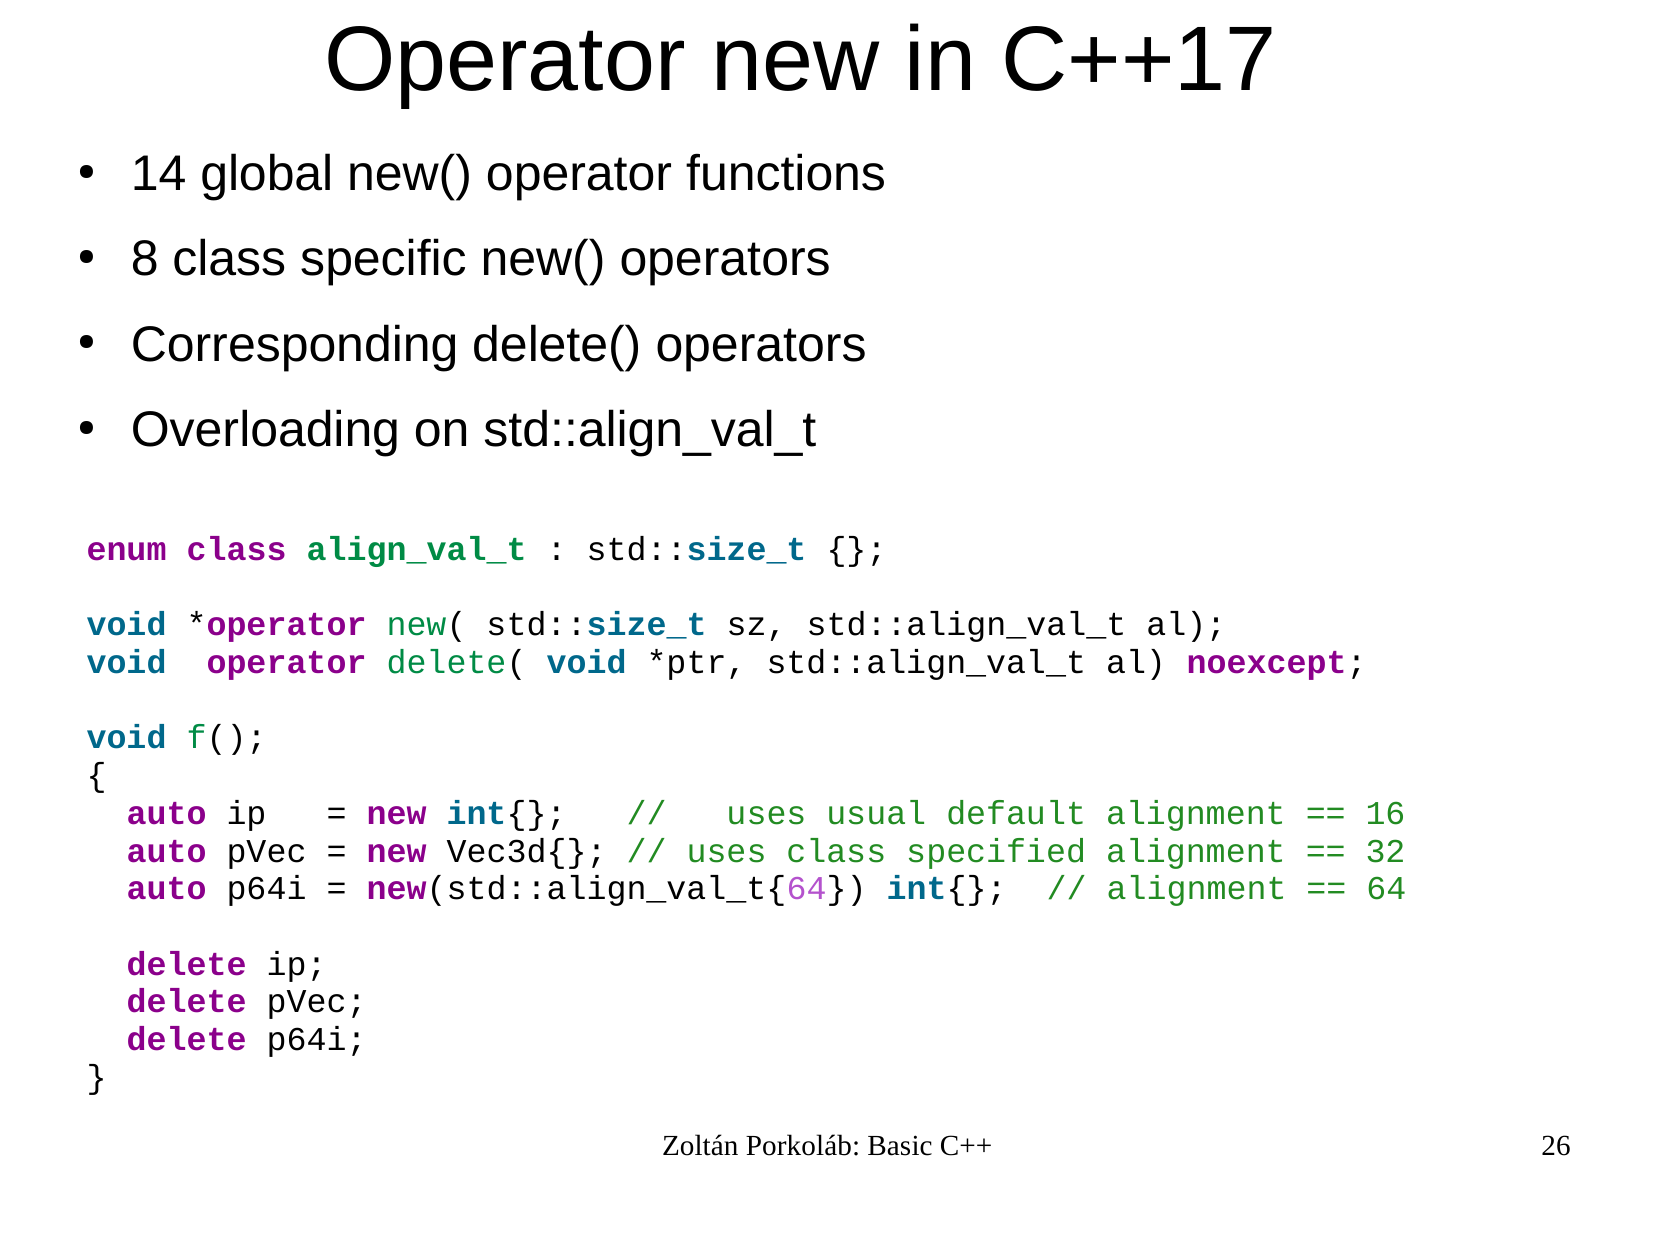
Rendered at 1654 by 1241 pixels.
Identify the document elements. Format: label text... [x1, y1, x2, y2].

list 14 global new() operator functions 8 class specific new() operators Corresponding delete() operators Overloading on std::align_val_t [60, 60, 1594, 466]
title Operator new in C++17 [56, 0, 1546, 163]
text_box enum class align_val_t : std::size_t {}; void *operator new( std::size_t sz, std::align_val_t al); void operator delete( void *ptr, std::align_val_t al) noexcept; void f(); { auto ip = new int{}; // uses usual default alignment == 16 auto pVec = new Vec3d{}; // uses class specified alignment == 32 auto p64i = new(std::align_val_t{64}) int{}; // alignment == 64 delete ip; delete pVec; delete p64i; } [71, 525, 1636, 1241]
